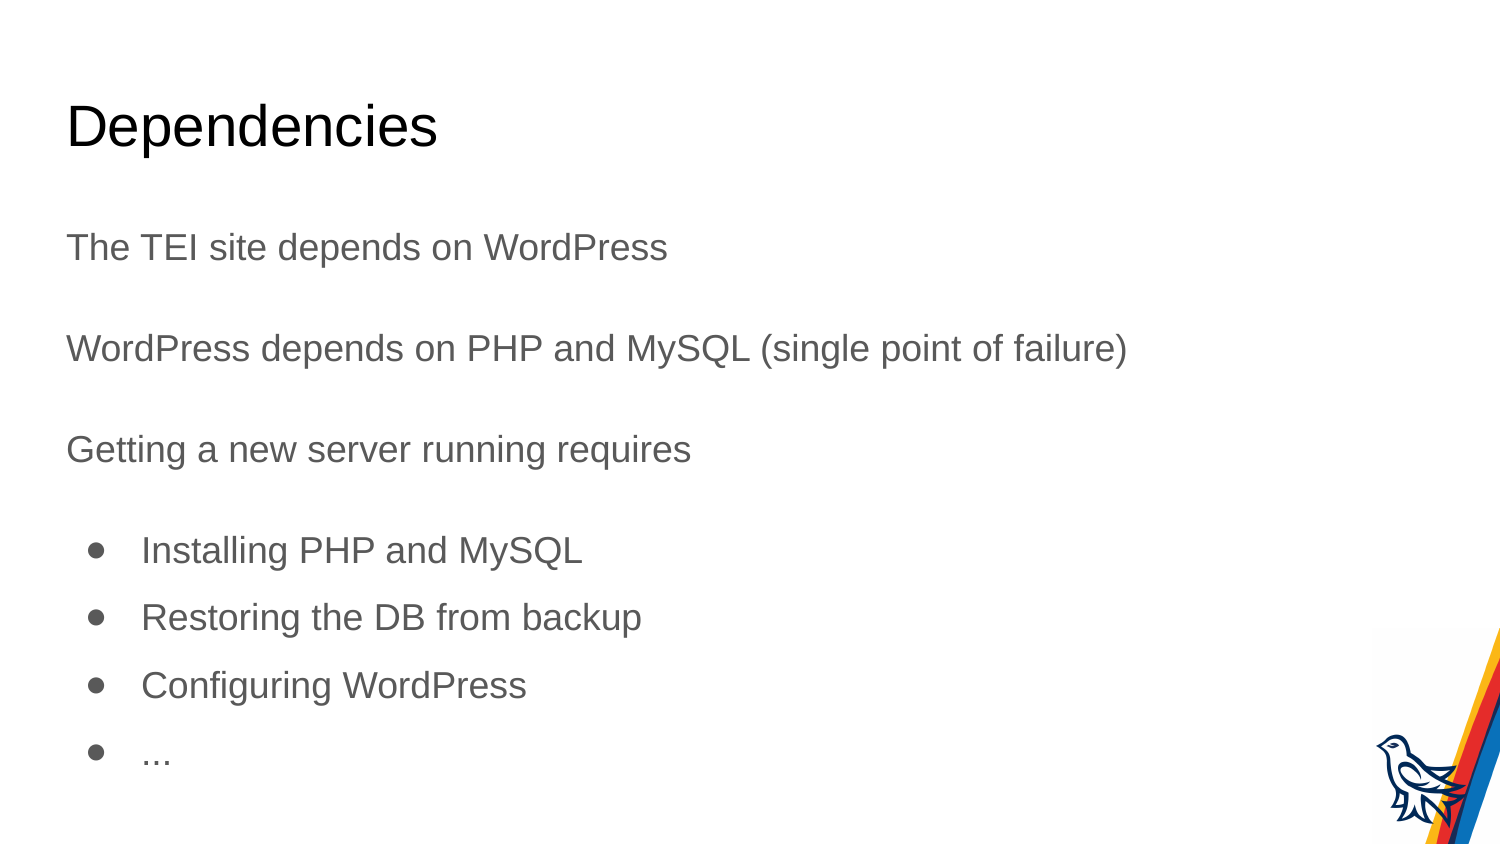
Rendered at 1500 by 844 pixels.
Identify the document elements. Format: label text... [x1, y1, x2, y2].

list The TEI site depends on WordPress WordPress depends on PHP and MySQL (single point of failure) Getting a new server running requires Installing PHP and MySQL Restoring the DB from backup Configuring WordPress ... [51, 185, 1449, 747]
title Dependencies [51, 72, 1449, 167]
picture [1372, 628, 1500, 844]
